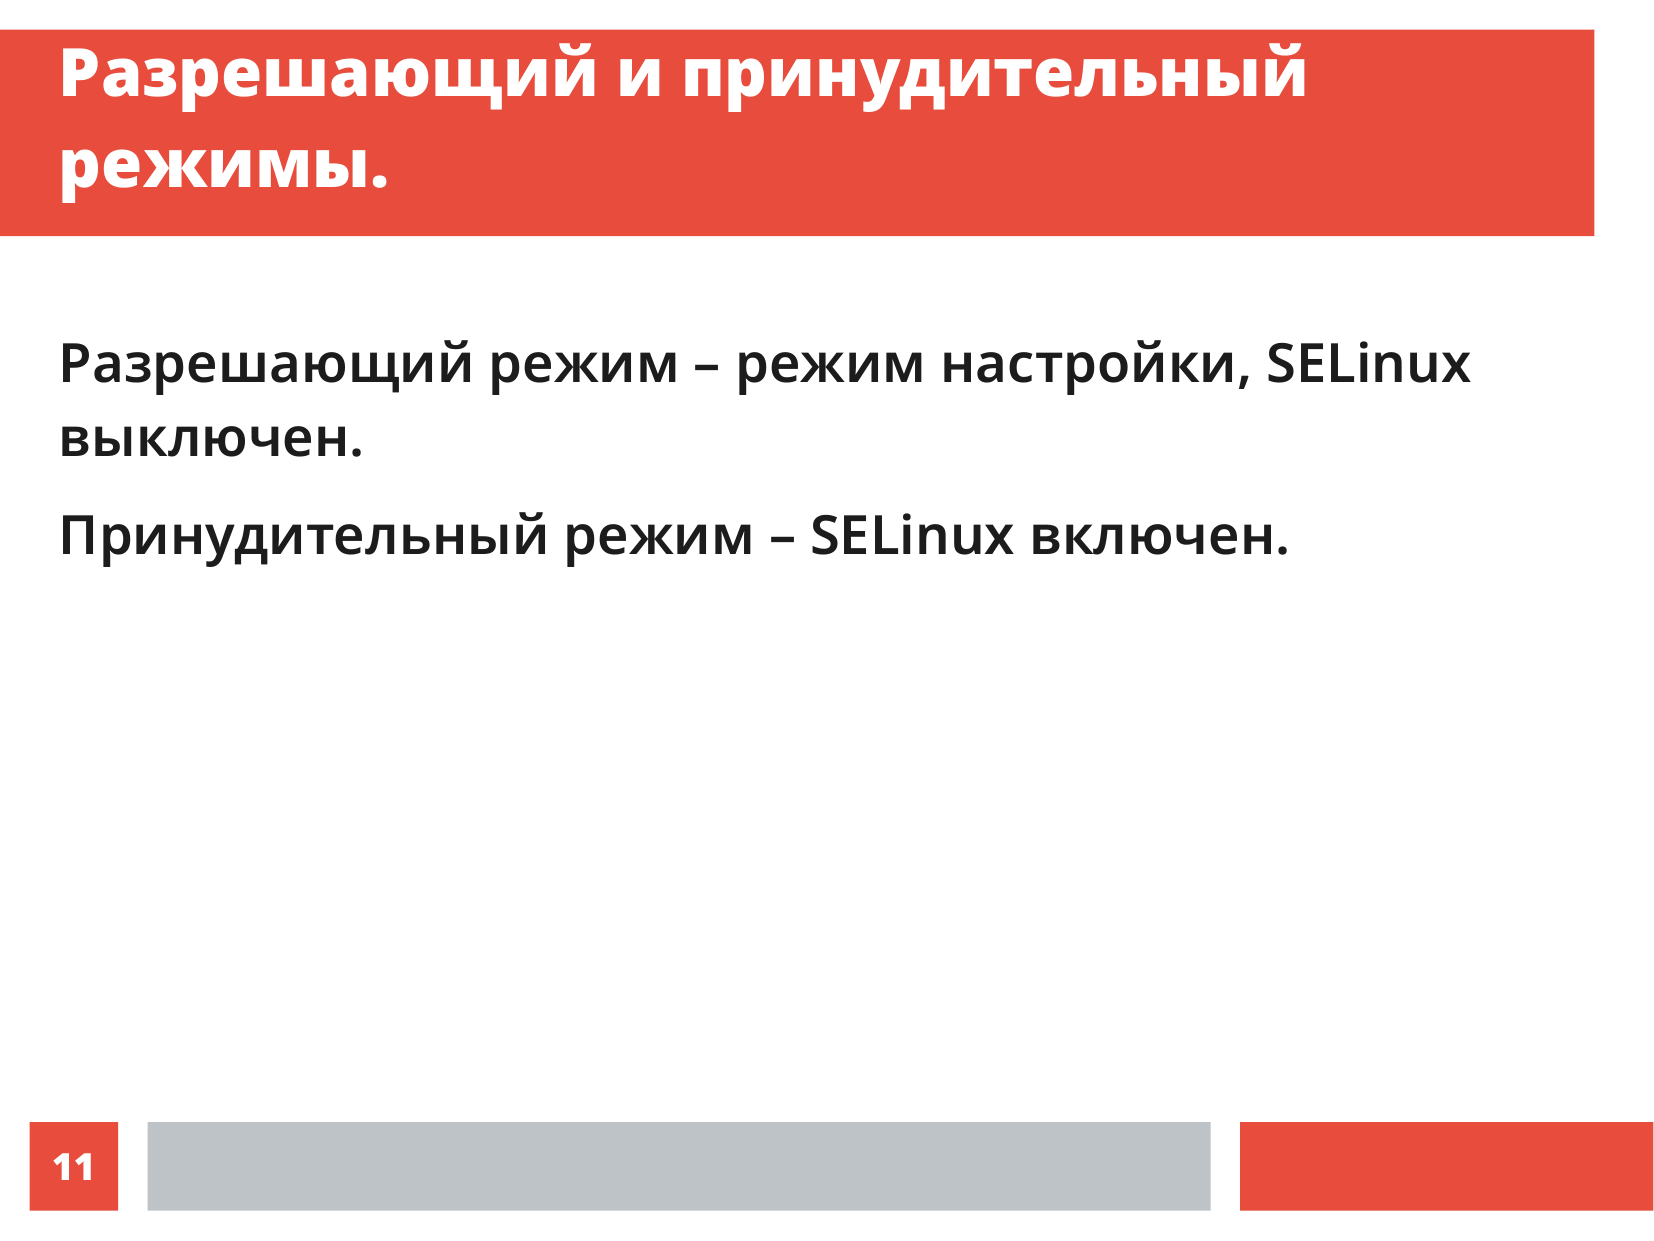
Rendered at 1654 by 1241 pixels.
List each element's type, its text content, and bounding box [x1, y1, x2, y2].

title Разрешающий и принудительный режимы. [59, 59, 1595, 207]
list Разрешающий режим – режим настройки, SELinux выключен. Принудительный режим – SELinux включен. [59, 324, 1565, 1093]
